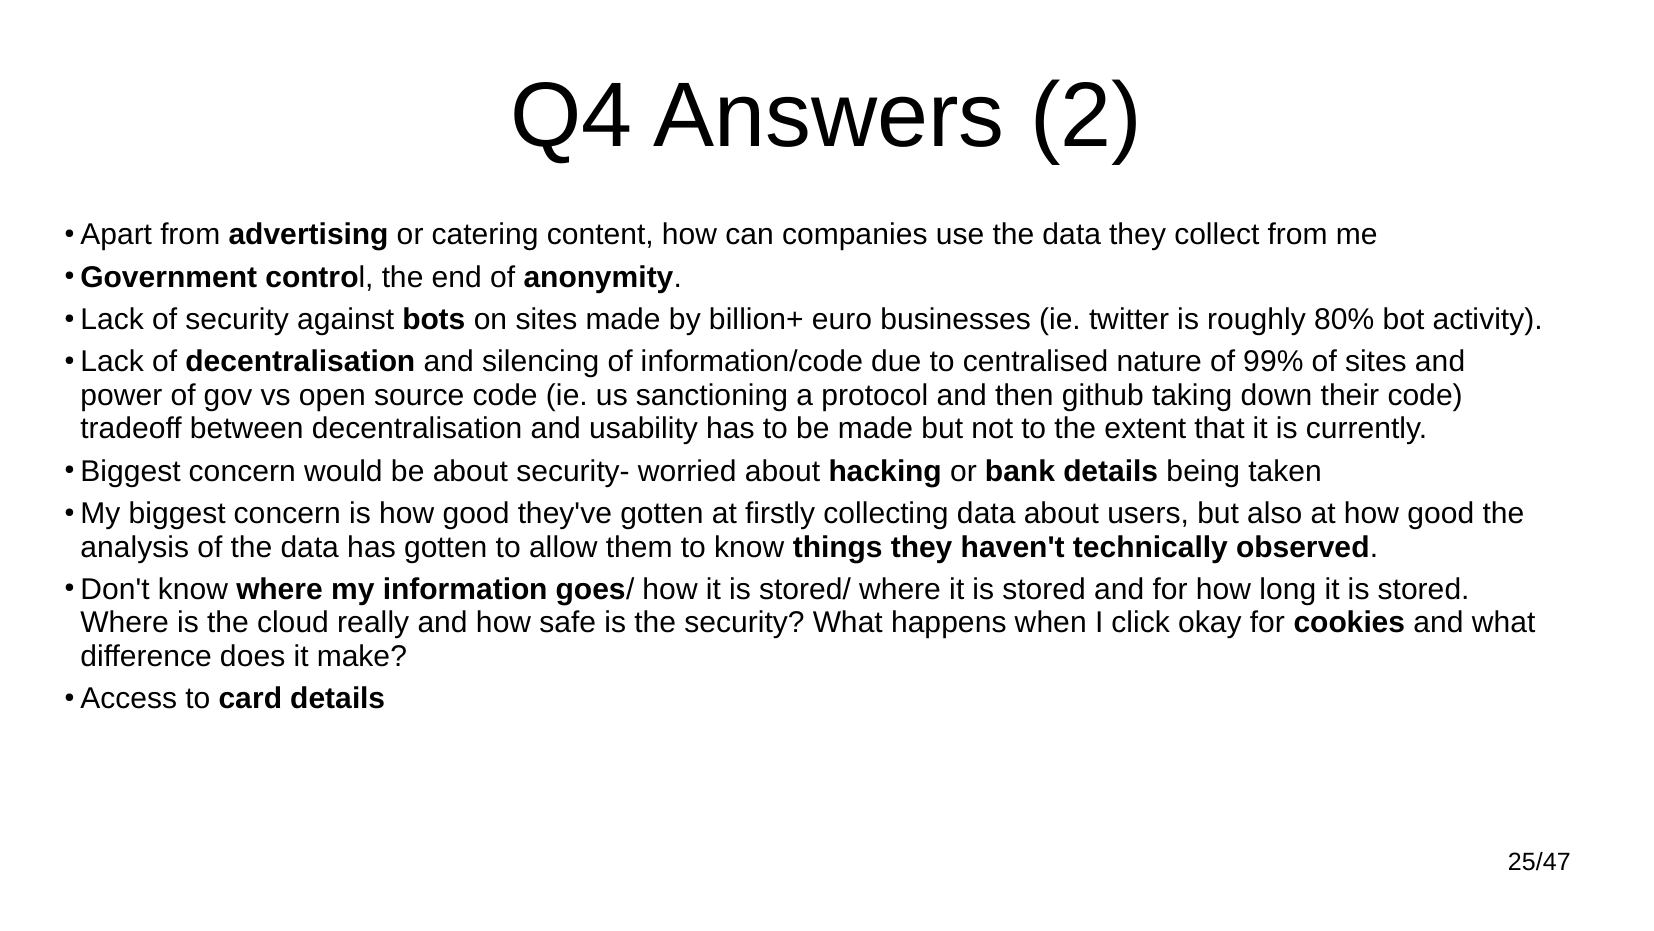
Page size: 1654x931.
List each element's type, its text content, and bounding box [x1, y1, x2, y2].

list Apart from advertising or catering content, how can companies use the data they collect from me Government control, the end of anonymity. Lack of security against bots on sites made by billion+ euro businesses (ie. twitter is roughly 80% bot activity). Lack of decentralisation and silencing of information/code due to centralised nature of 99% of sites and power of gov vs open source code (ie. us sanctioning a protocol and then github taking down their code) tradeoff between decentralisation and usability has to be made but not to the extent that it is currently. Biggest concern would be about security- worried about hacking or bank details being taken My biggest concern is how good they've gotten at firstly collecting data about users, but also at how good the analysis of the data has gotten to allow them to know things they haven't technically observed. Don't know where my information goes/ how it is stored/ where it is stored and for how long it is stored. Where is the cloud really and how safe is the security? What happens when I click okay for cookies and what difference does it make? Access to card details [59, 217, 1548, 758]
title Q4 Answers (2) [82, 37, 1571, 193]
